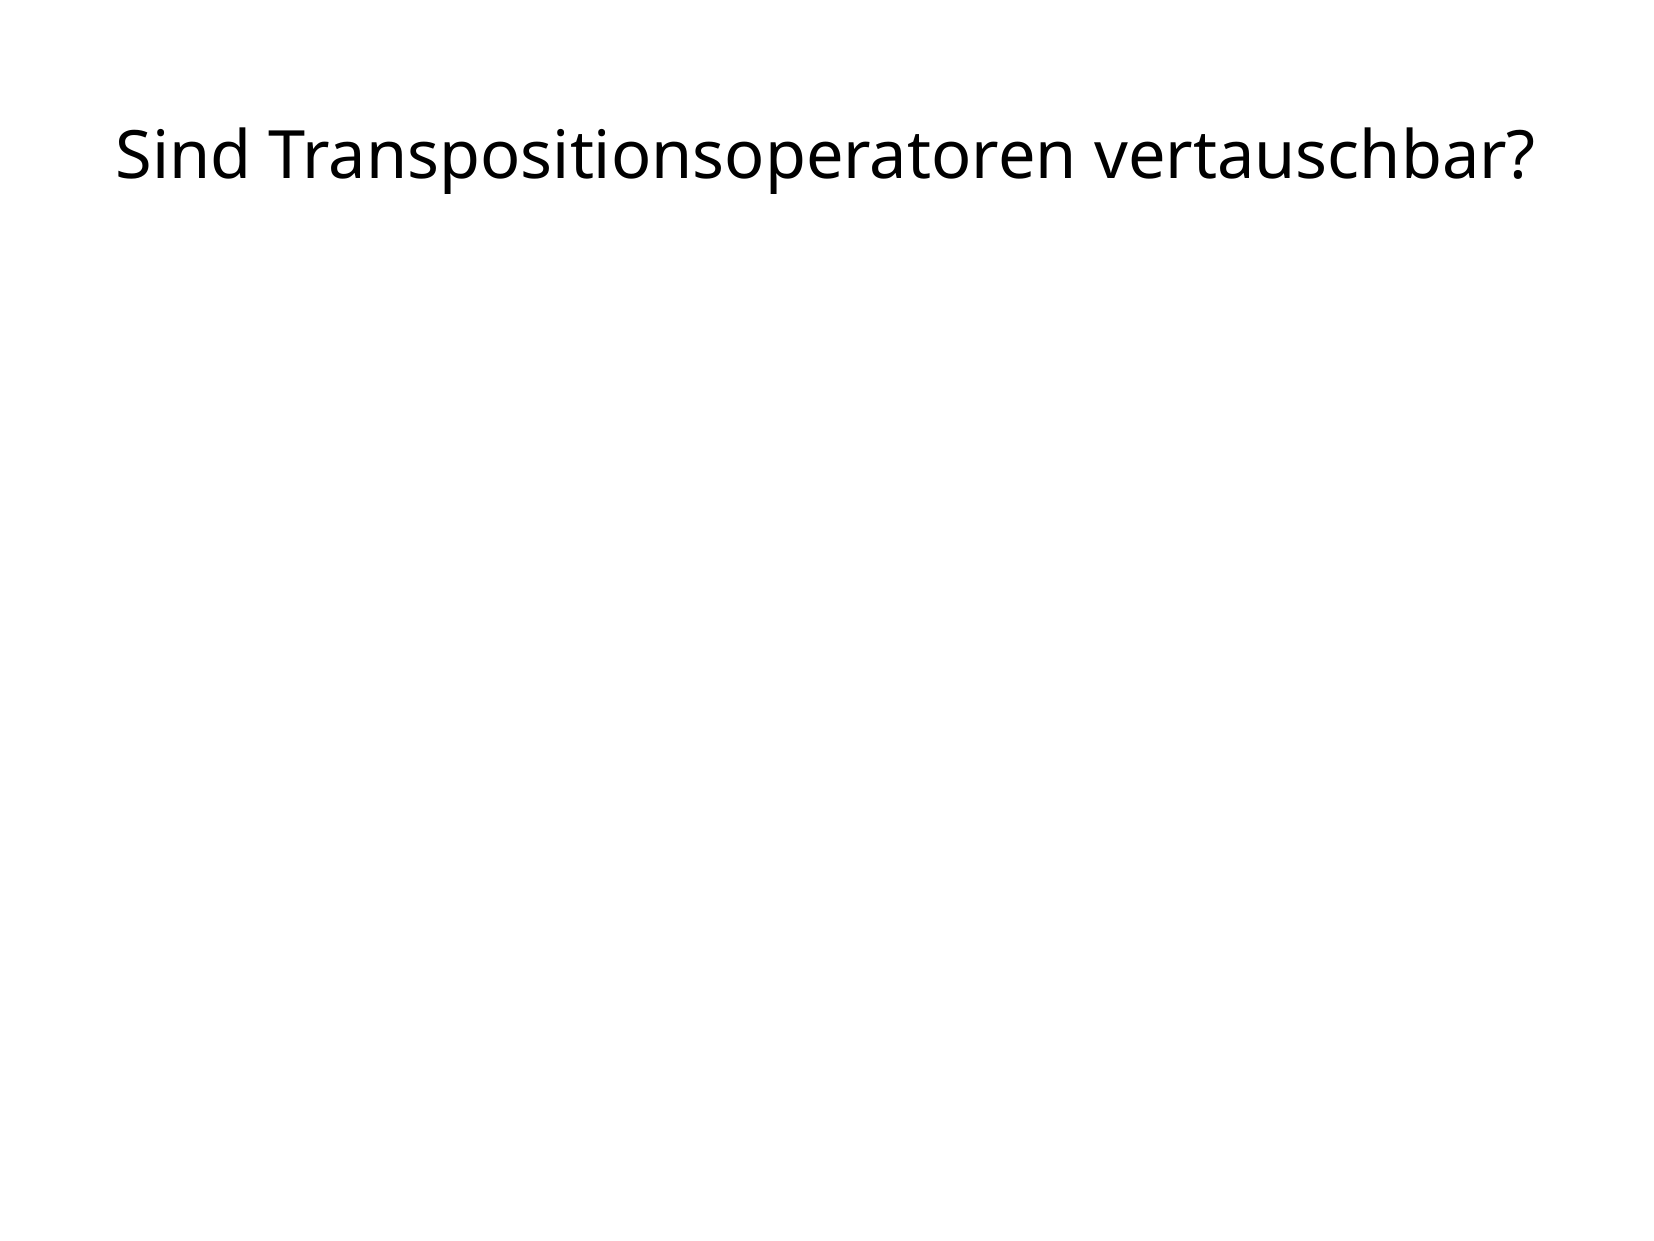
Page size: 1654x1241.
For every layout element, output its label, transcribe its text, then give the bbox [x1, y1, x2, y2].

title Sind Transpositionsoperatoren vertauschbar? [82, 49, 1571, 257]
